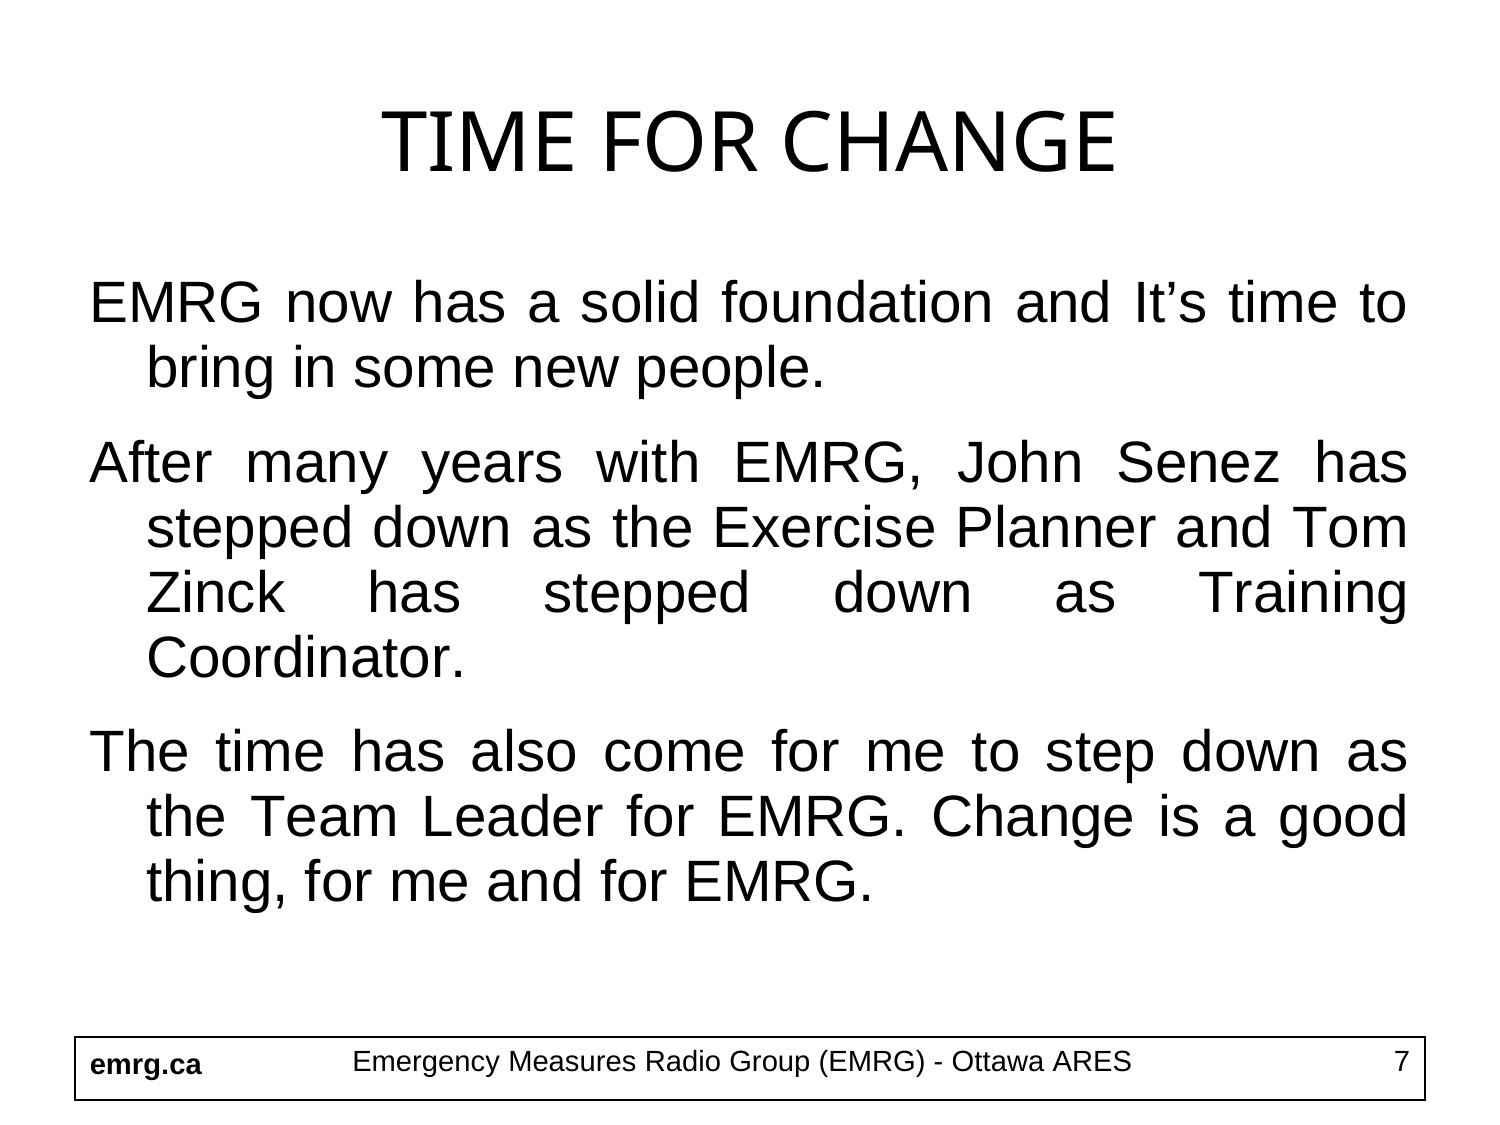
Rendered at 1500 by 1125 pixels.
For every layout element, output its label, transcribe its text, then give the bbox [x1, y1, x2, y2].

list EMRG now has a solid foundation and It’s time to bring in some new people. After many years with EMRG, John Senez has stepped down as the Exercise Planner and Tom Zinck has stepped down as Training Coordinator. The time has also come for me to step down as the Team Leader for EMRG. Change is a good thing, for me and for EMRG. [75, 262, 1426, 1006]
title TIME FOR CHANGE [75, 45, 1426, 233]
